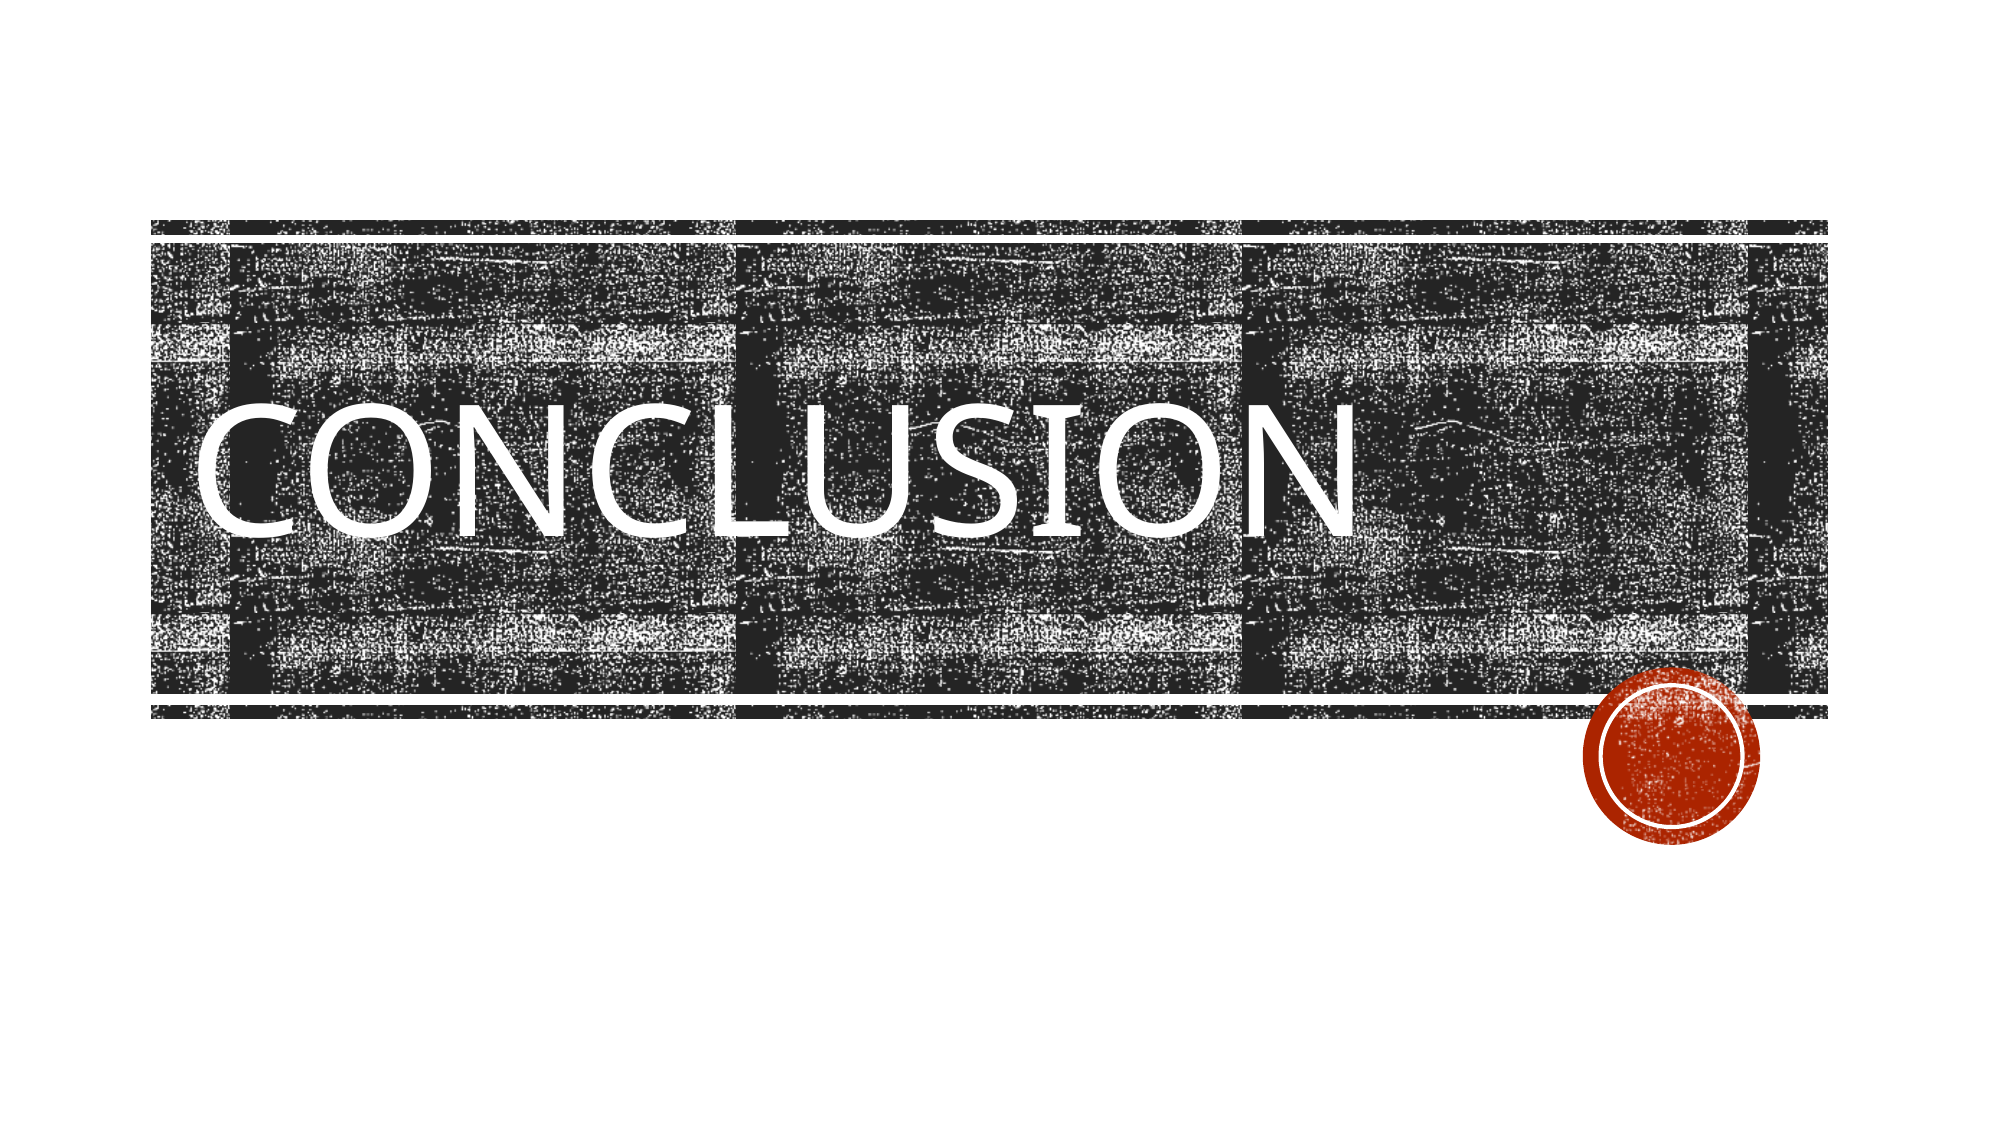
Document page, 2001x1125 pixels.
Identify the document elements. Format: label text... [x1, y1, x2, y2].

title Conclusion [172, 234, 1808, 733]
